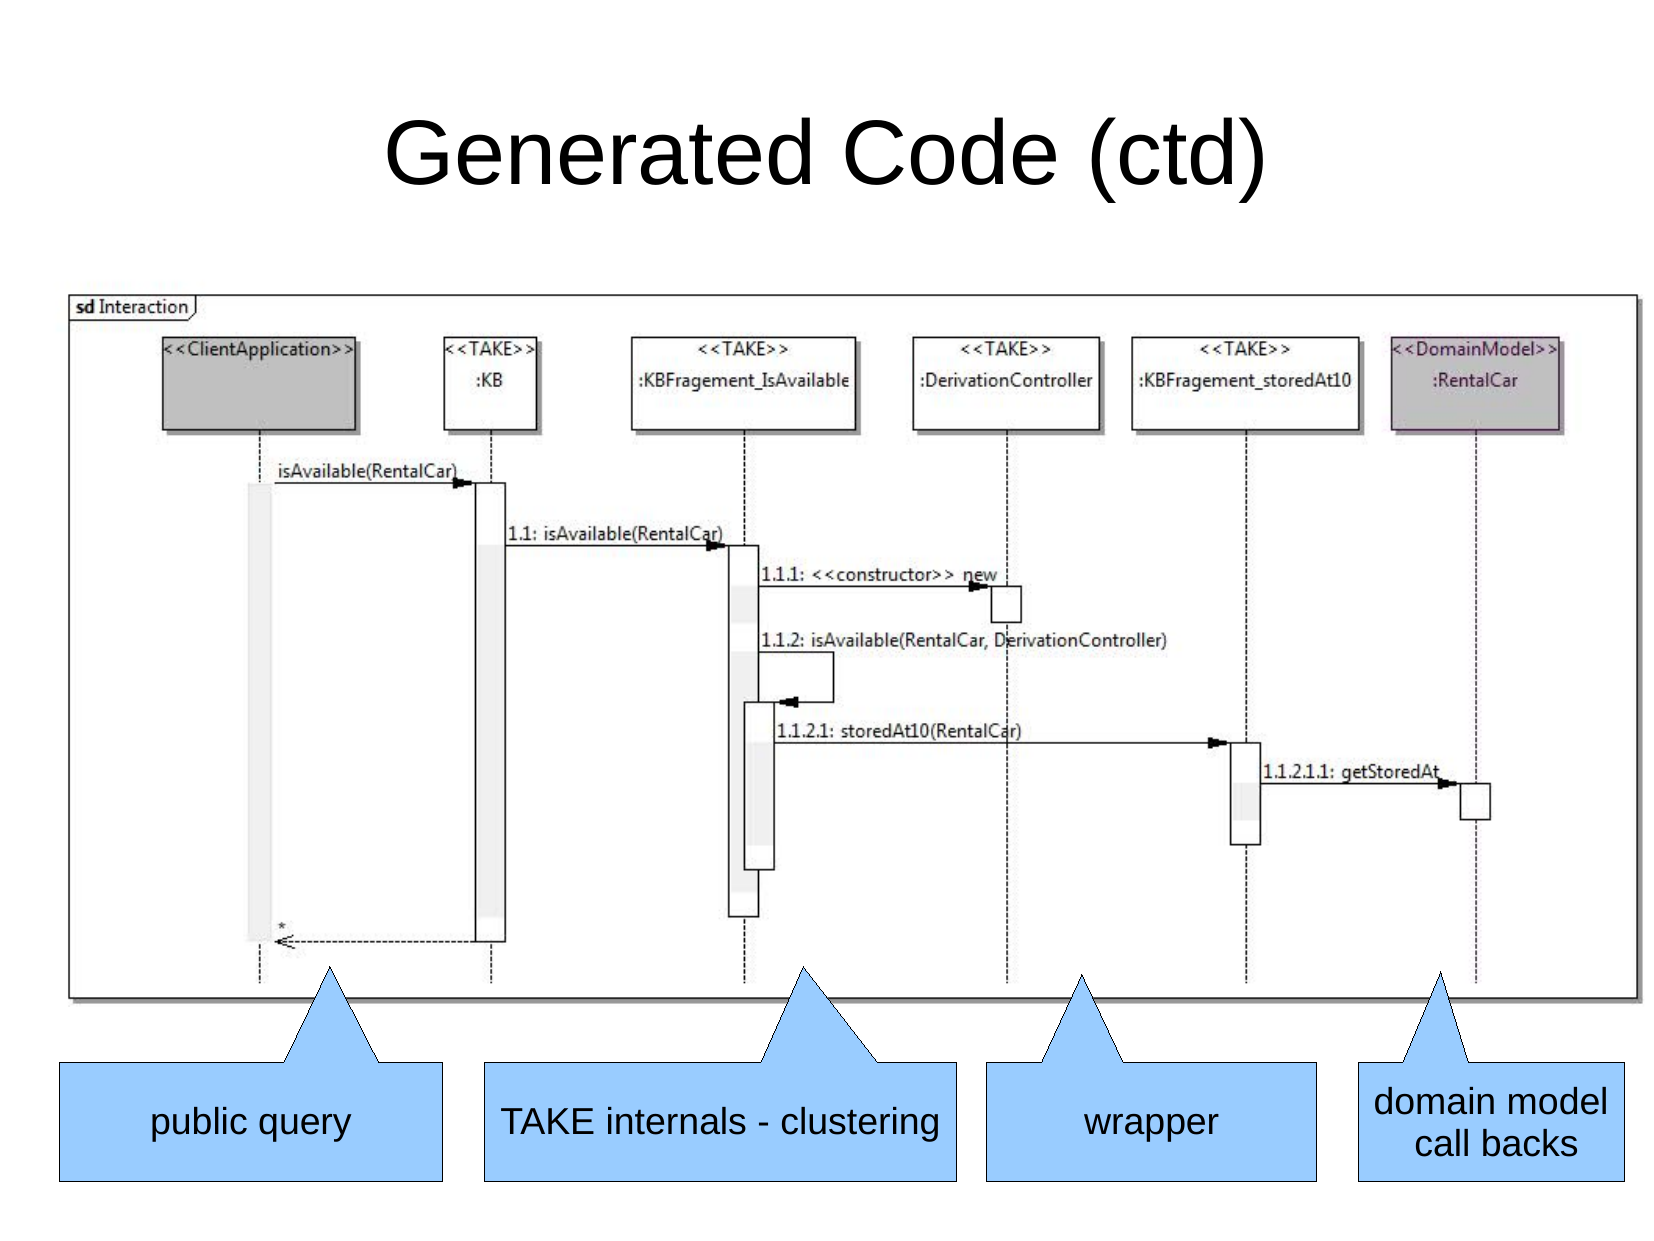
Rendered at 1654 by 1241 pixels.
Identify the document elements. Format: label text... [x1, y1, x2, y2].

text_box wrapper [986, 974, 1317, 1182]
title Generated Code (ctd) [82, 49, 1571, 232]
text_box TAKE internals - clustering [484, 966, 957, 1182]
text_box domain model call backs [1358, 971, 1625, 1182]
text_box public query [59, 966, 443, 1182]
picture [6, 232, 1646, 1007]
